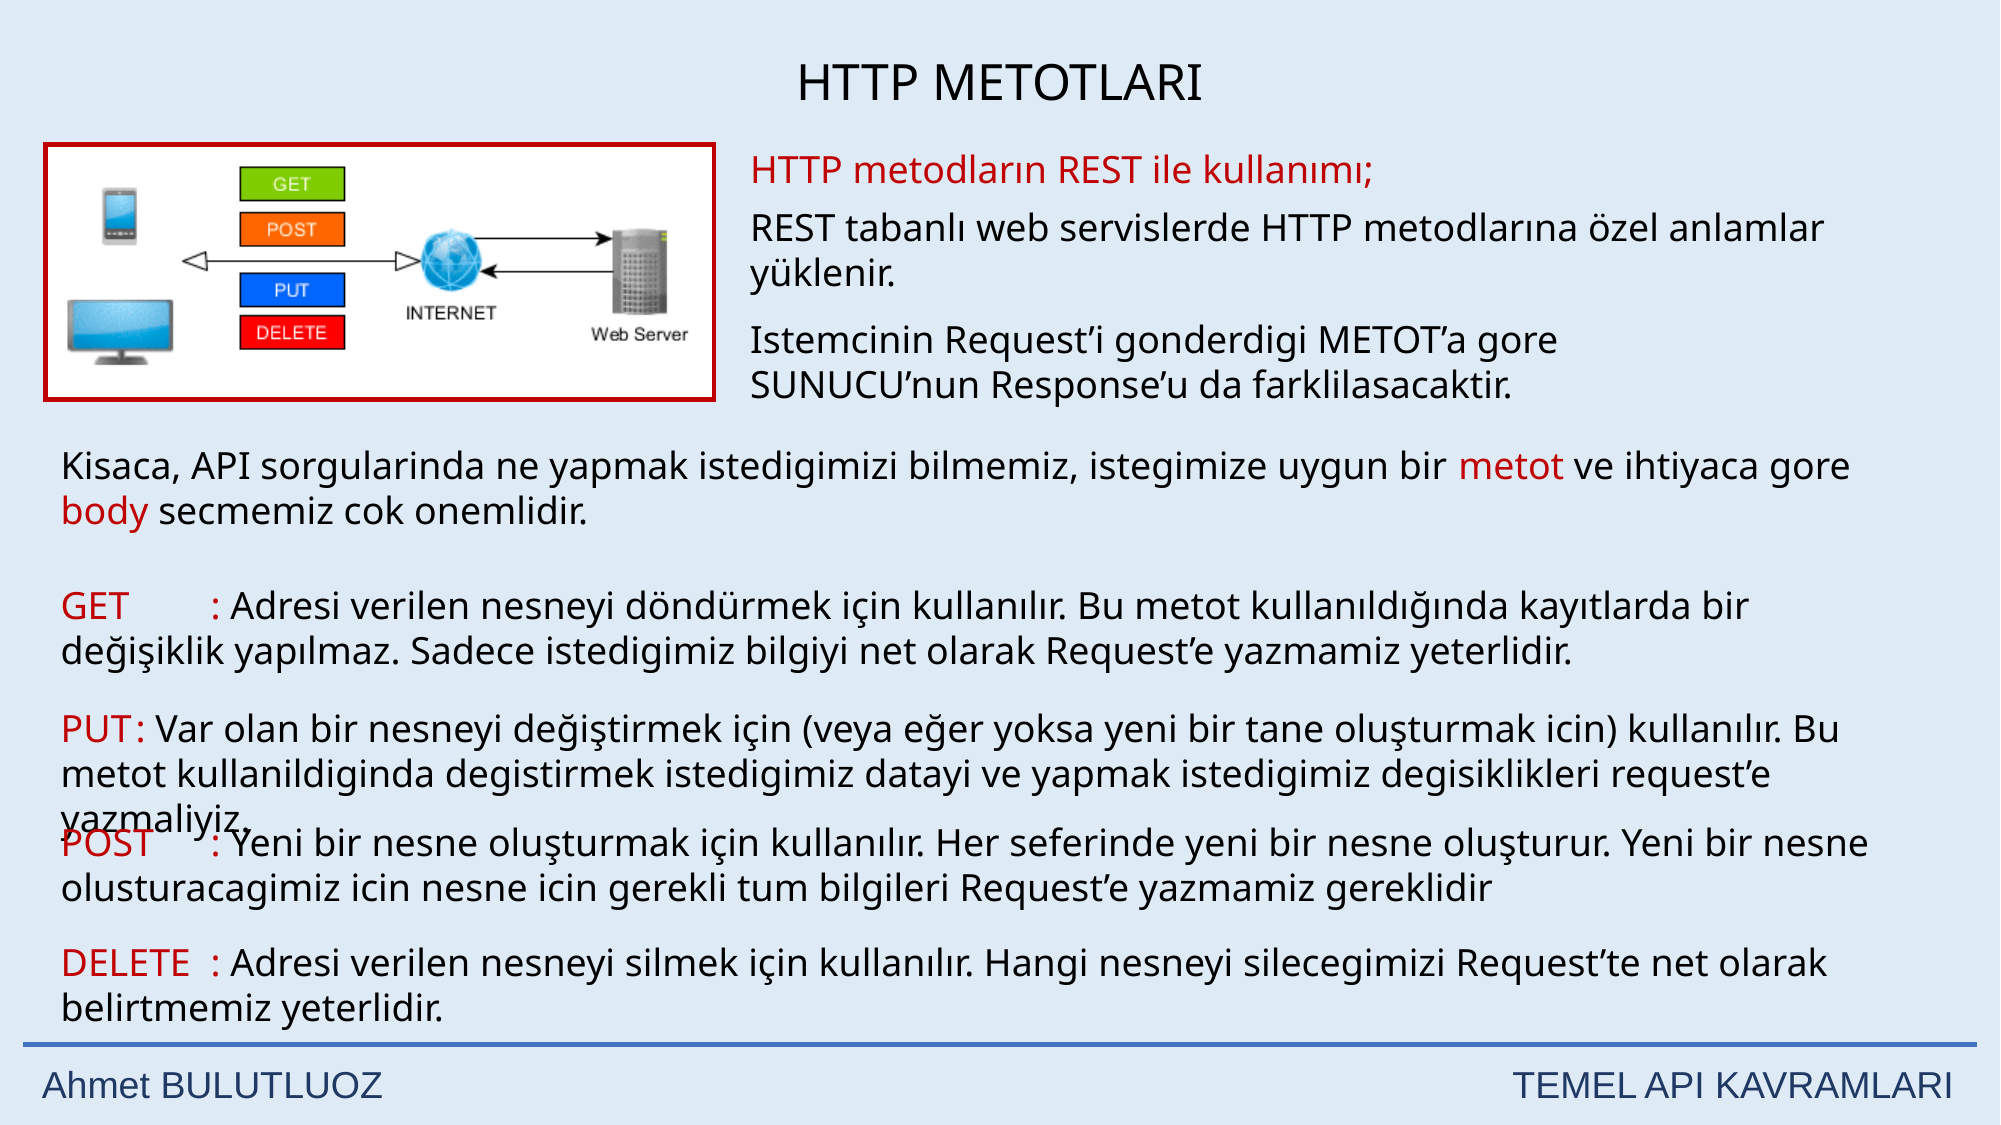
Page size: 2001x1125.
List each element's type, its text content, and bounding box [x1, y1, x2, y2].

text_box PUT : Var olan bir nesneyi değiştirmek için (veya eğer yoksa yeni bir tane oluşturmak icin) kullanılır. Bu metot kullanildiginda degistirmek istedigimiz datayi ve yapmak istedigimiz degisiklikleri request’e yazmaliyiz. [45, 697, 1906, 804]
text_box POST : Yeni bir nesne oluşturmak için kullanılır. Her seferinde yeni bir nesne oluşturur. Yeni bir nesne olusturacagimiz icin nesne icin gerekli tum bilgileri Request’e yazmamiz gereklidir [45, 811, 1906, 918]
text_box HTTP metodların REST ile kullanımı; REST tabanlı web servislerde HTTP metodlarına özel anlamlar yüklenir. [735, 138, 1924, 303]
text_box Kisaca, API sorgularinda ne yapmak istedigimizi bilmemiz, istegimize uygun bir metot ve ihtiyaca gore body secmemiz cok onemlidir. [45, 434, 1924, 541]
text_box HTTP METOTLARI [777, 42, 1223, 119]
picture [48, 147, 712, 397]
text_box GET : Adresi verilen nesneyi döndürmek için kullanılır. Bu metot kullanıldığında kayıtlarda bir değişiklik yapılmaz. Sadece istedigimiz bilgiyi net olarak Request’e yazmamiz yeterlidir. [45, 574, 1832, 681]
text_box Istemcinin Request’i gonderdigi METOT’a gore SUNUCU’nun Response’u da farklilasacaktir. [735, 308, 1753, 415]
text_box DELETE : Adresi verilen nesneyi silmek için kullanılır. Hangi nesneyi silecegimizi Request’te net olarak belirtmemiz yeterlidir. [45, 931, 1891, 1038]
text_box Ahmet BULUTLUOZ TEMEL API KAVRAMLARI [26, 1053, 1981, 1115]
